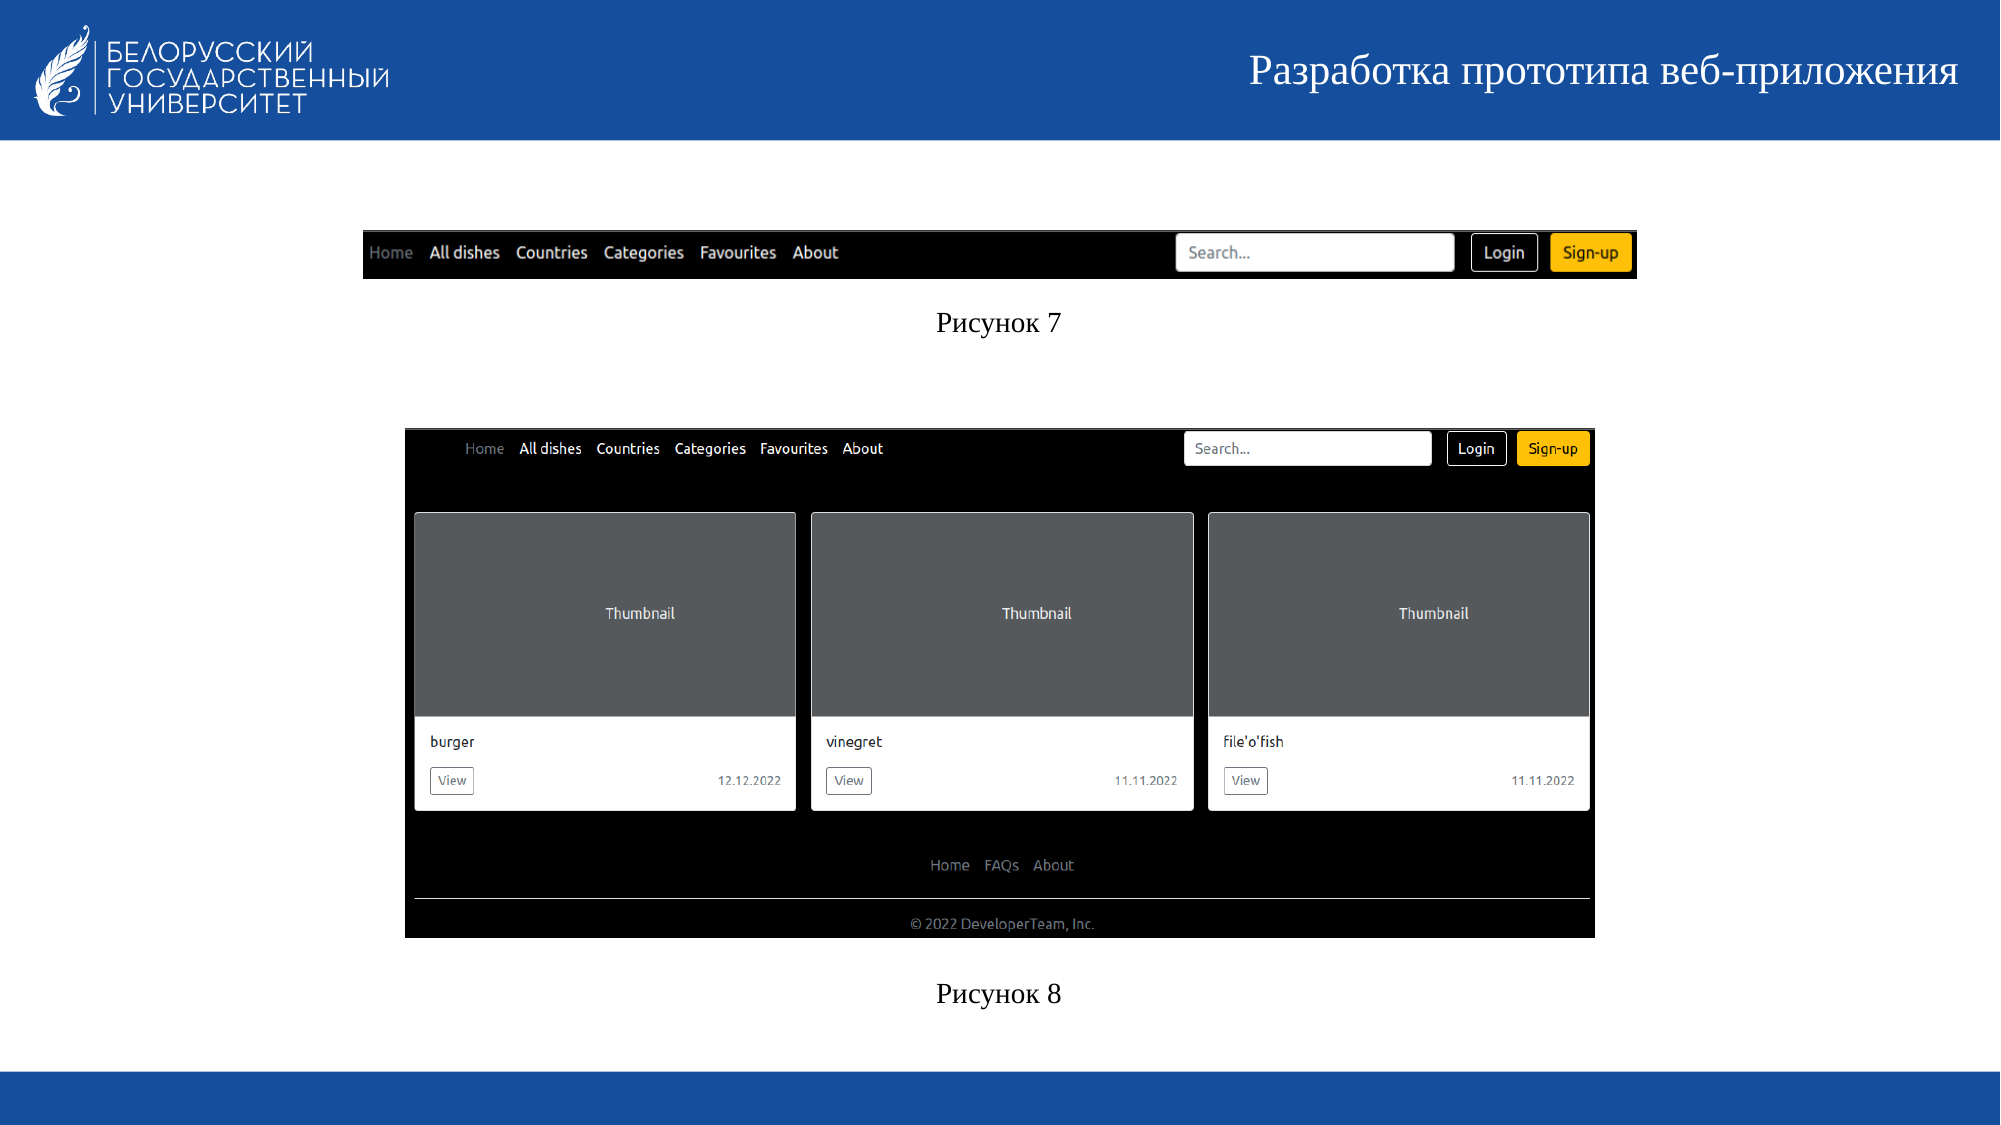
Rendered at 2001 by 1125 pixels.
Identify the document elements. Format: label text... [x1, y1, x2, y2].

picture [363, 230, 1637, 279]
title Разработка прототипа веб-приложения [537, 6, 1975, 134]
text_box Рисунок 7 [921, 288, 1079, 354]
picture [405, 428, 1595, 938]
picture [33, 25, 388, 116]
text_box Рисунок 8 [921, 959, 1079, 1025]
